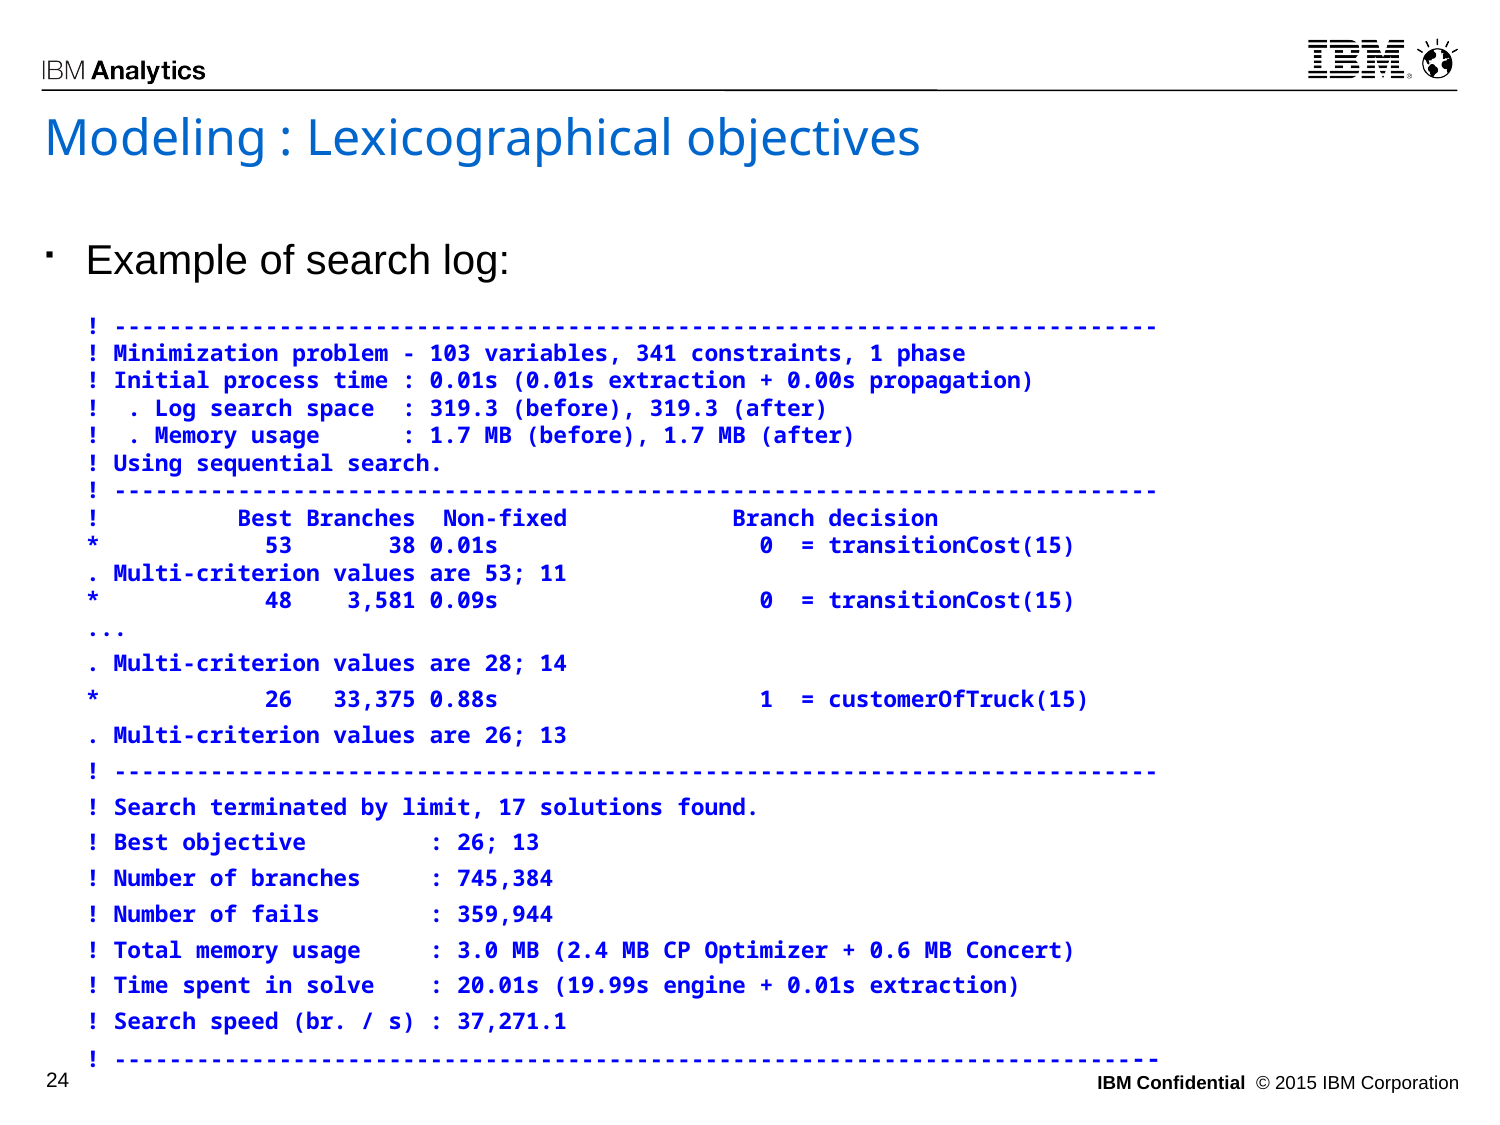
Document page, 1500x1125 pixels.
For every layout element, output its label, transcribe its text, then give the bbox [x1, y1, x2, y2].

picture [1294, 24, 1469, 91]
list Example of search log: ! ---------------------------------------------------------------------------- ! Minimization problem - 103 variables, 341 constraints, 1 phase ! Initial process time : 0.01s (0.01s extraction + 0.00s propagation) ! . Log search space : 319.3 (before), 319.3 (after) ! . Memory usage : 1.7 MB (before), 1.7 MB (after) ! Using sequential search. ! ---------------------------------------------------------------------------- ! Best Branches Non-fixed Branch decision * 53 38 0.01s 0 = transitionCost(15) . Multi-criterion values are 53; 11 * 48 3,581 0.09s 0 = transitionCost(15) ... . Multi-criterion values are 28; 14 * 26 33,375 0.88s 1 = customerOfTruck(15) . Multi-criterion values are 26; 13 ! ---------------------------------------------------------------------------- ! Search terminated by limit, 17 solutions found. ! Best objective : 26; 13 ! Number of branches : 745,384 ! Number of fails : 359,944 ! Total memory usage : 3.0 MB (2.4 MB CP Optimizer + 0.6 MB Concert) ! Time spent in solve : 20.01s (19.99s engine + 0.01s extraction) ! Search speed (br. / s) : 37,271.1 ! ---------------------------------------------------------------------------- [30, 224, 1426, 1079]
title Modeling : Lexicographical objectives [29, 97, 1500, 203]
picture [24, 42, 224, 99]
